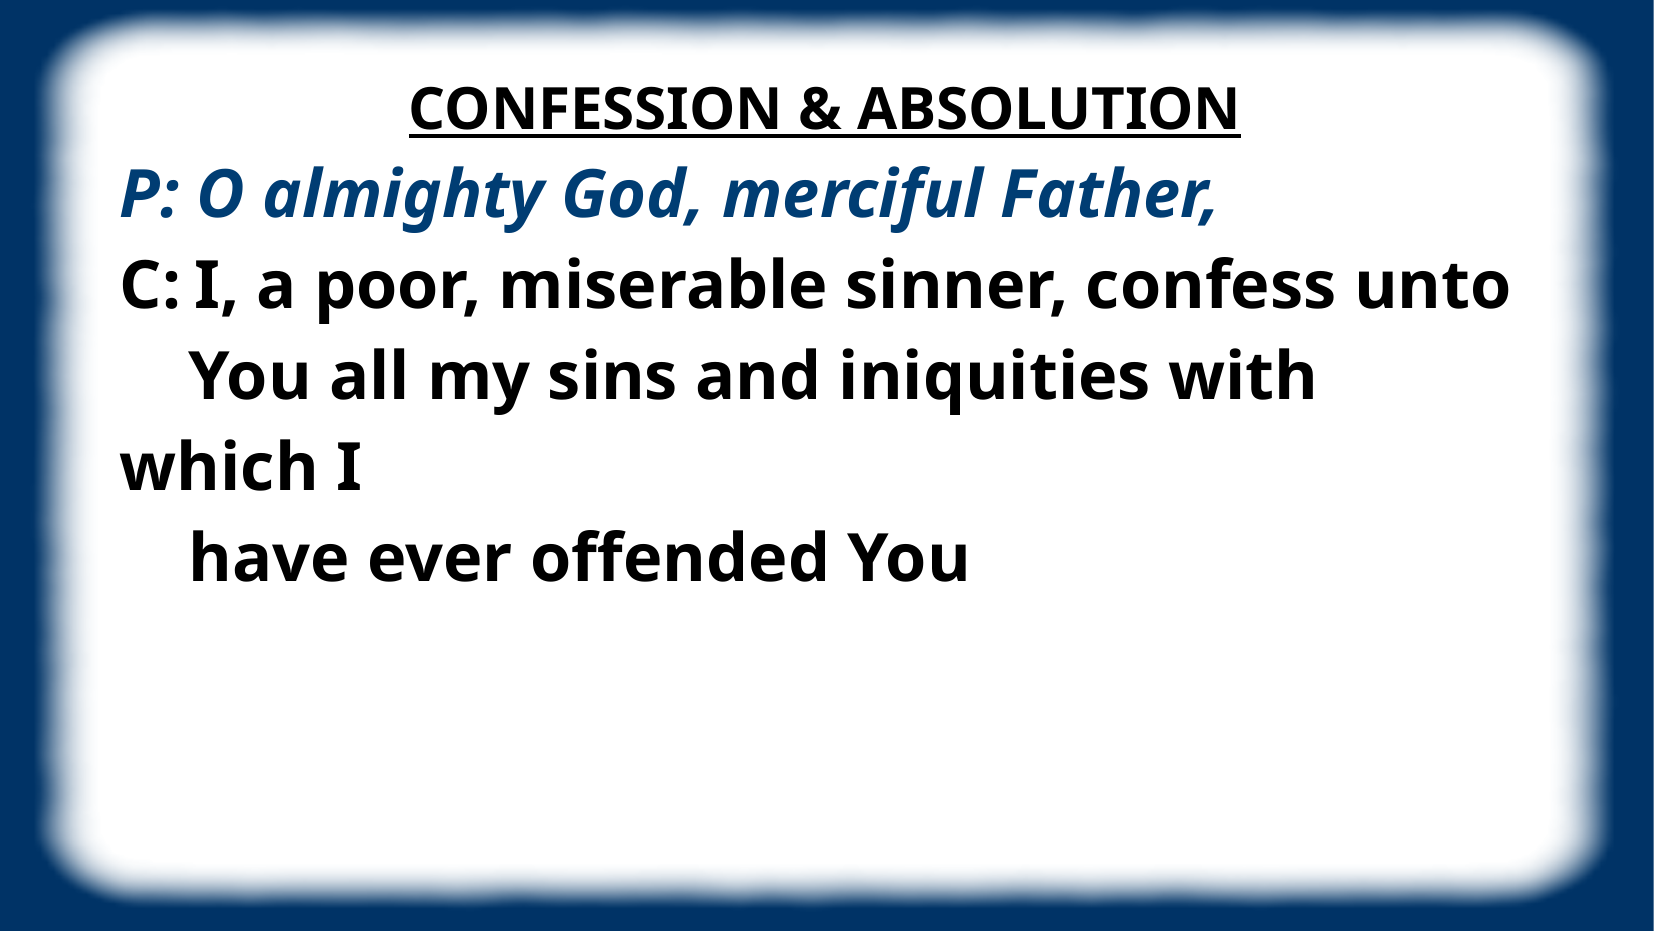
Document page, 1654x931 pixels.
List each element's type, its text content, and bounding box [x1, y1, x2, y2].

picture [0, 0, 1654, 931]
text_box CONFESSION & ABSOLUTION P: O almighty God, merciful Father, C: I, a poor, miserable sinner, confess unto You all my sins and iniquities with which I have ever offended You [105, 60, 1546, 508]
